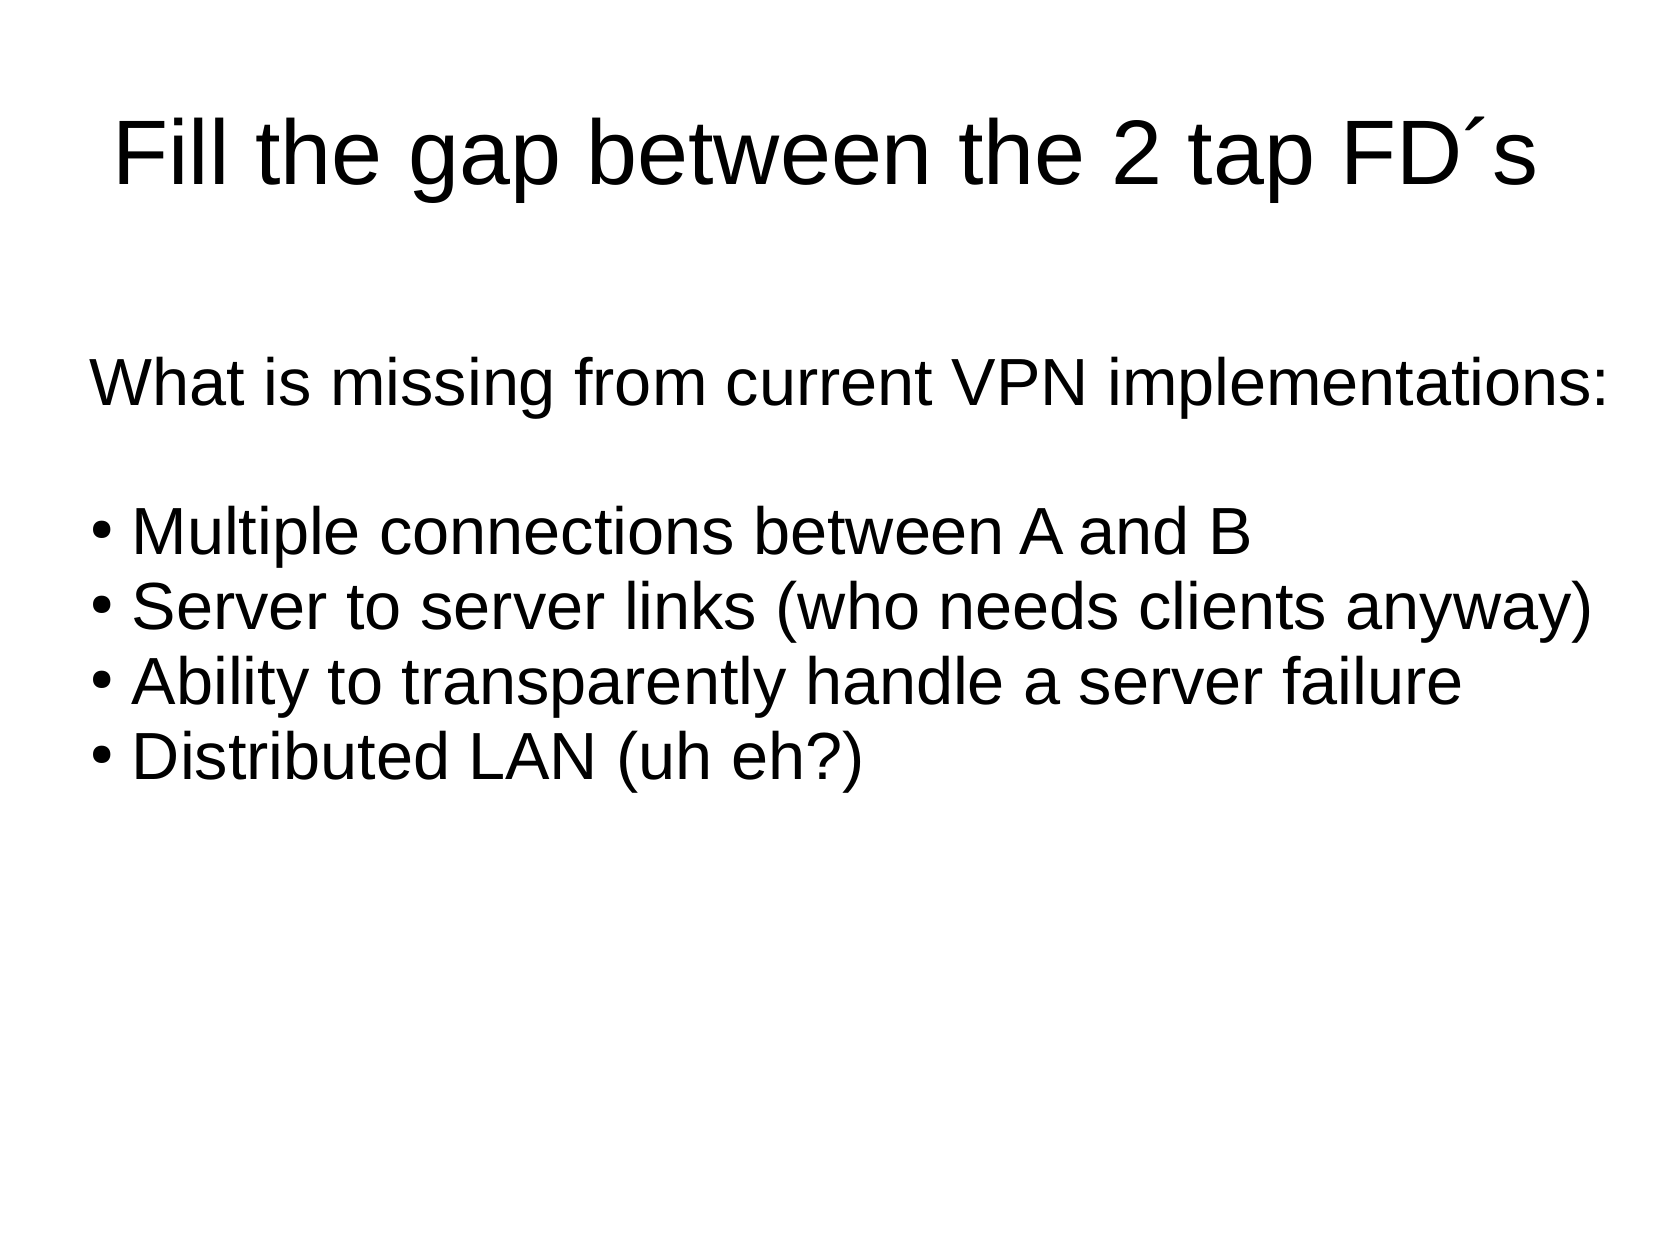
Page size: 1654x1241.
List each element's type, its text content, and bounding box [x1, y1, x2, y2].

title Fill the gap between the 2 tap FD´s [82, 56, 1571, 250]
text_box What is missing from current VPN implementations: Multiple connections between A and B Server to server links (who needs clients anyway) Ability to transparently handle a server failure Distributed LAN (uh eh?) [75, 337, 1627, 801]
